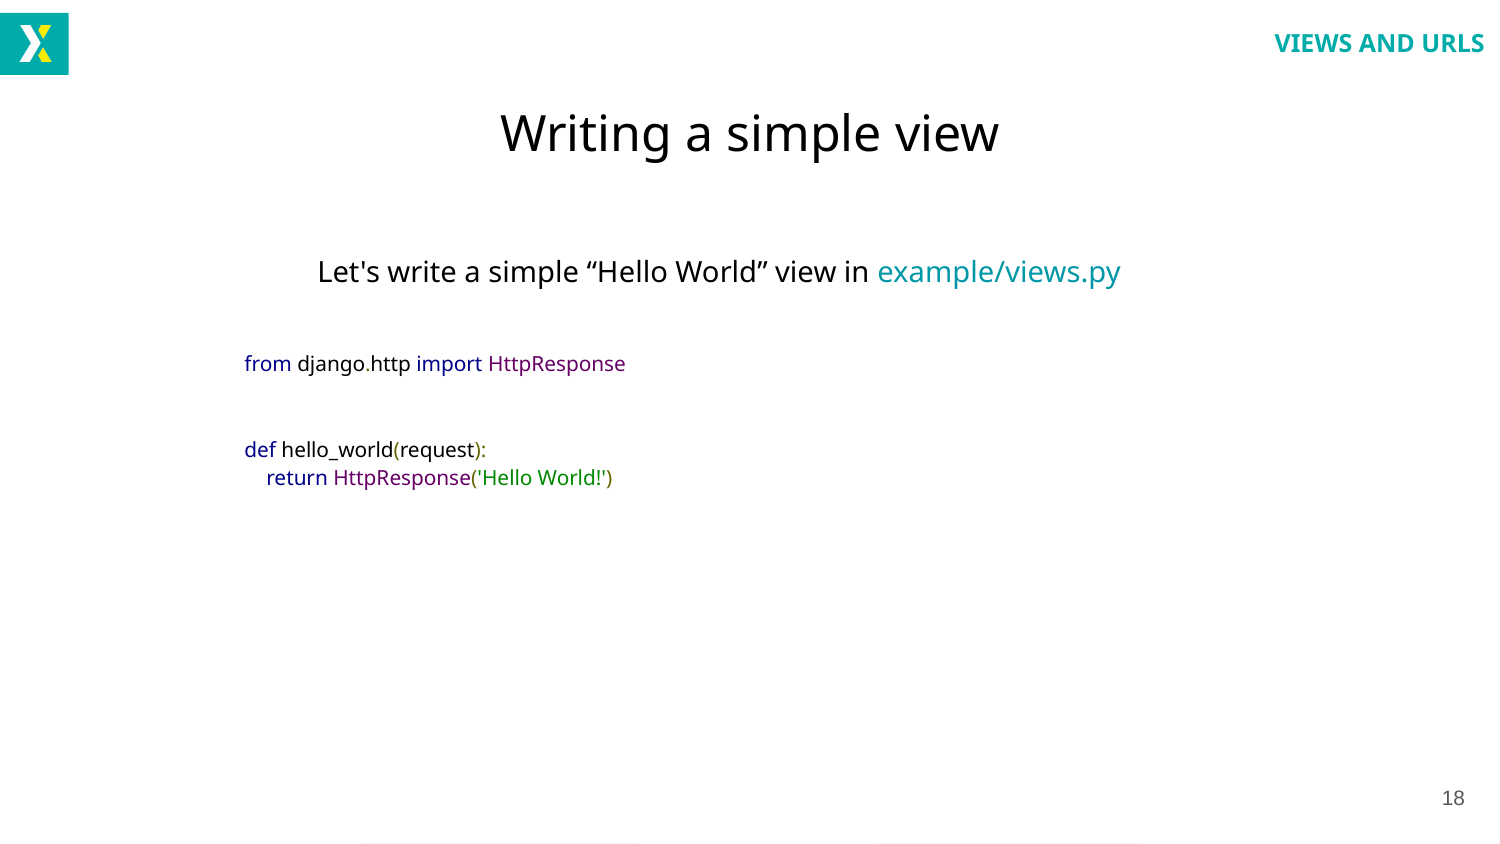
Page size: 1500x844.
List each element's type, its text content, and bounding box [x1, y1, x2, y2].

text_box from django.http import HttpResponse def hello_world(request): return HttpResponse('Hello World!') [229, 331, 1265, 754]
text_box Let's write a simple “Hello World” view in example/views.py [71, 220, 1367, 664]
slide_number <number> [1389, 764, 1480, 830]
text_box Writing a simple view [115, 86, 1385, 181]
picture [17, 25, 54, 62]
